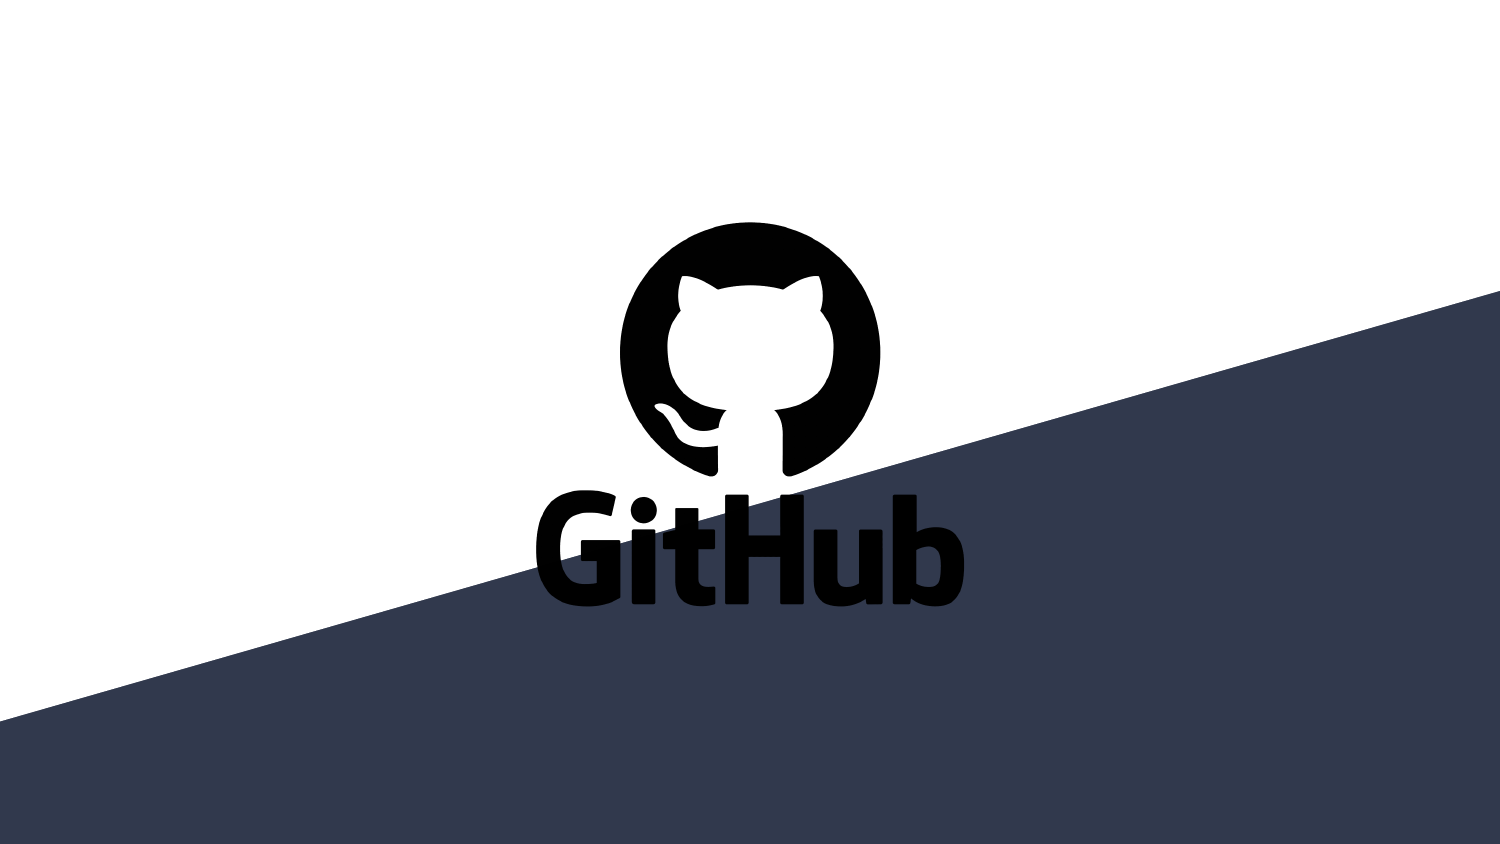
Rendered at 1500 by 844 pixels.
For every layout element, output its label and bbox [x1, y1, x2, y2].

picture [398, 216, 1102, 612]
